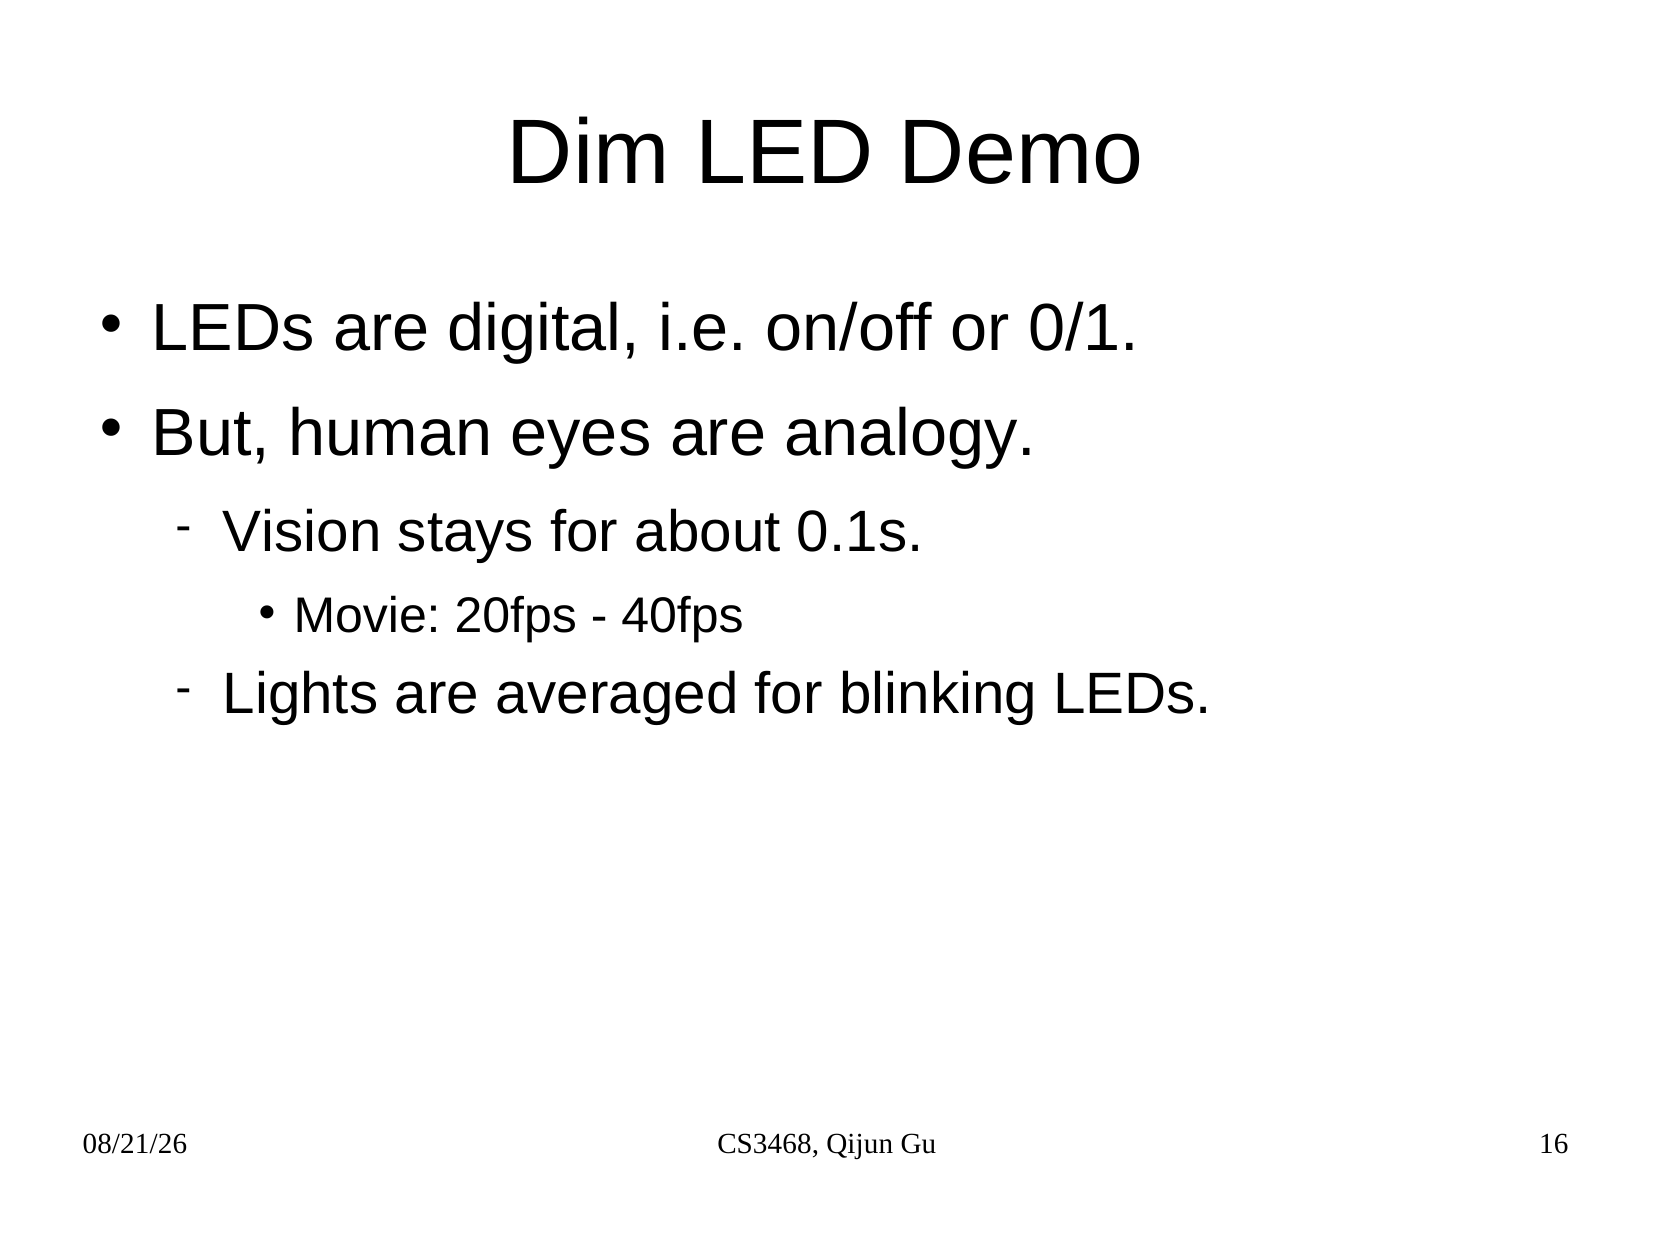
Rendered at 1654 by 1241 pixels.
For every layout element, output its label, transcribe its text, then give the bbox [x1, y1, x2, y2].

list LEDs are digital, i.e. on/off or 0/1. But, human eyes are analogy. Vision stays for about 0.1s. Movie: 20fps - 40fps Lights are averaged for blinking LEDs. [82, 290, 1569, 1109]
title Dim LED Demo [82, 49, 1569, 255]
